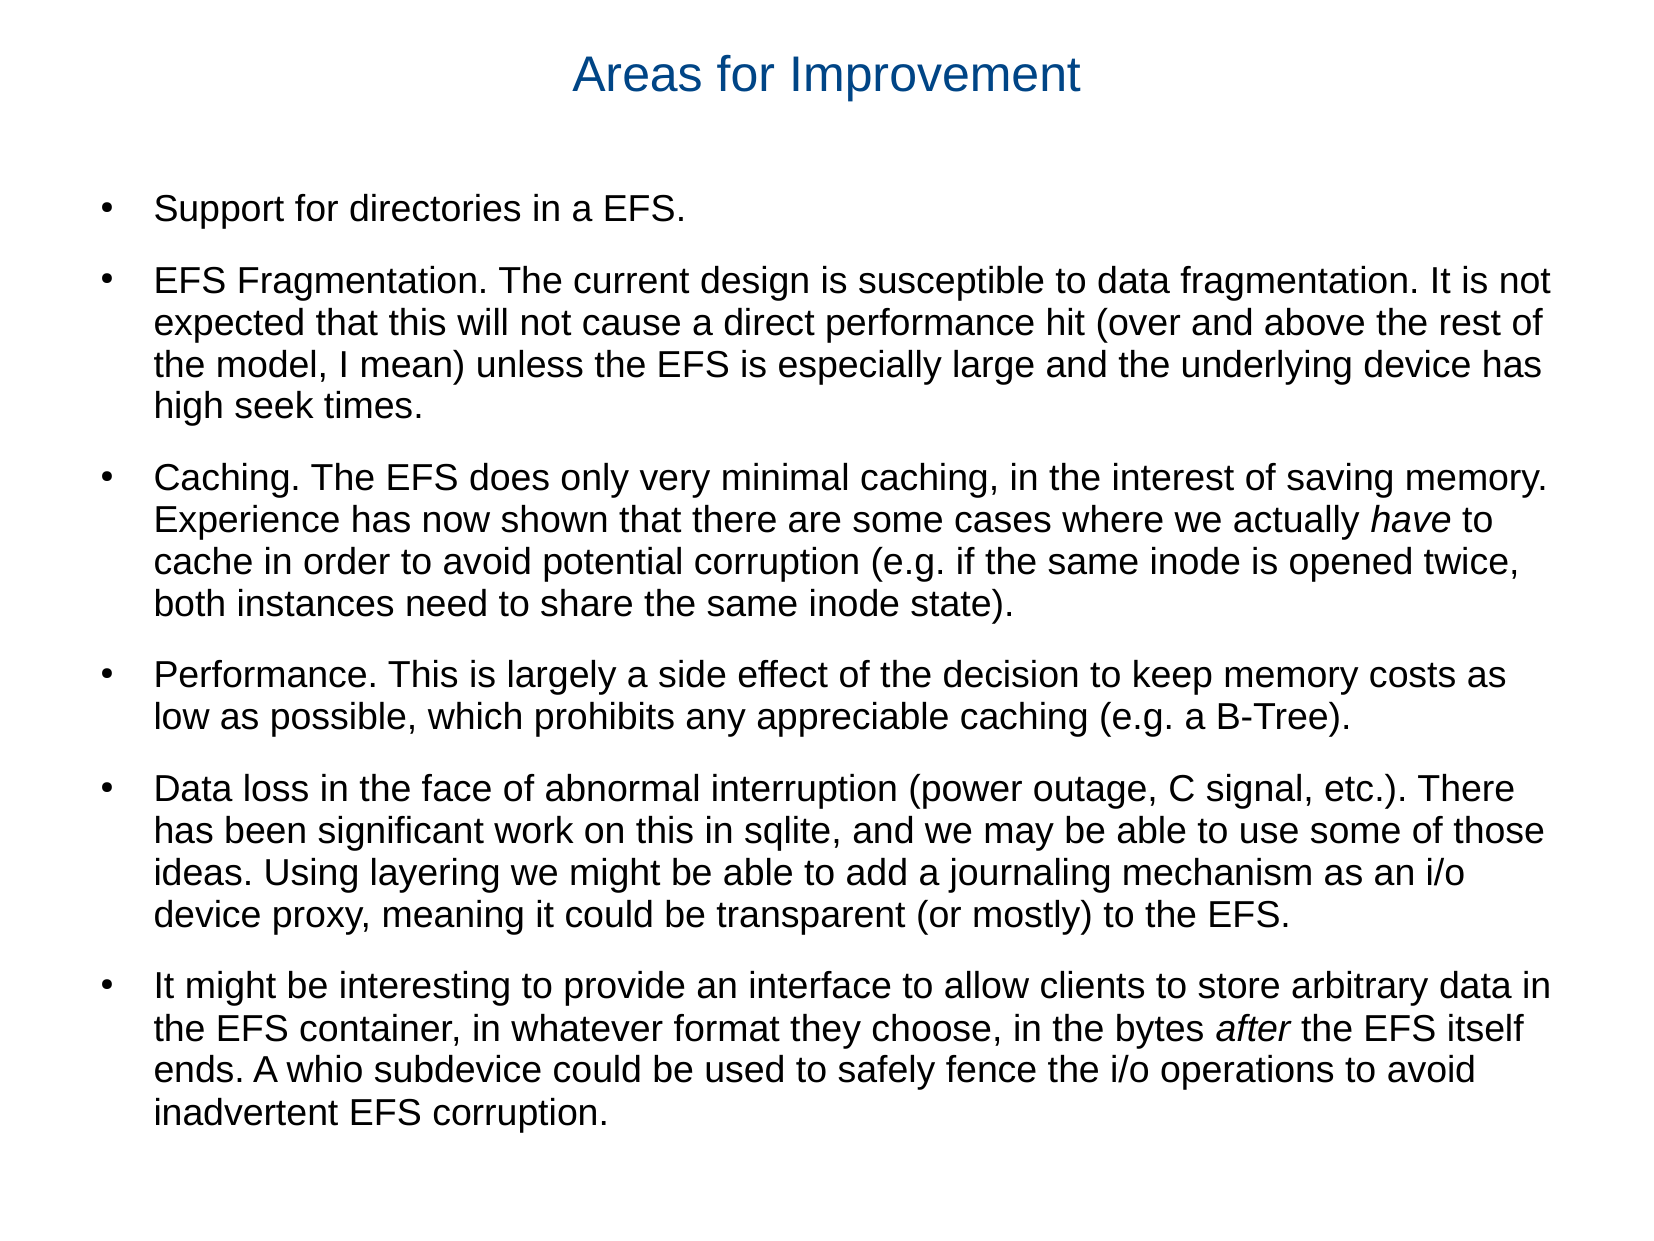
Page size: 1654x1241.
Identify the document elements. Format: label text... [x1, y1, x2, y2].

text_box Areas for Improvement [283, 37, 1371, 112]
list Support for directories in a EFS. EFS Fragmentation. The current design is susceptible to data fragmentation. It is not expected that this will not cause a direct performance hit (over and above the rest of the model, I mean) unless the EFS is especially large and the underlying device has high seek times. Caching. The EFS does only very minimal caching, in the interest of saving memory. Experience has now shown that there are some cases where we actually have to cache in order to avoid potential corruption (e.g. if the same inode is opened twice, both instances need to share the same inode state). Performance. This is largely a side effect of the decision to keep memory costs as low as possible, which prohibits any appreciable caching (e.g. a B-Tree). Data loss in the face of abnormal interruption (power outage, C signal, etc.). There has been significant work on this in sqlite, and we may be able to use some of those ideas. Using layering we might be able to add a journaling mechanism as an i/o device proxy, meaning it could be transparent (or mostly) to the EFS. It might be interesting to provide an interface to allow clients to store arbitrary data in the EFS container, in whatever format they choose, in the bytes after the EFS itself ends. A whio subdevice could be used to safely fence the i/o operations to avoid inadvertent EFS corruption. [82, 187, 1571, 1133]
